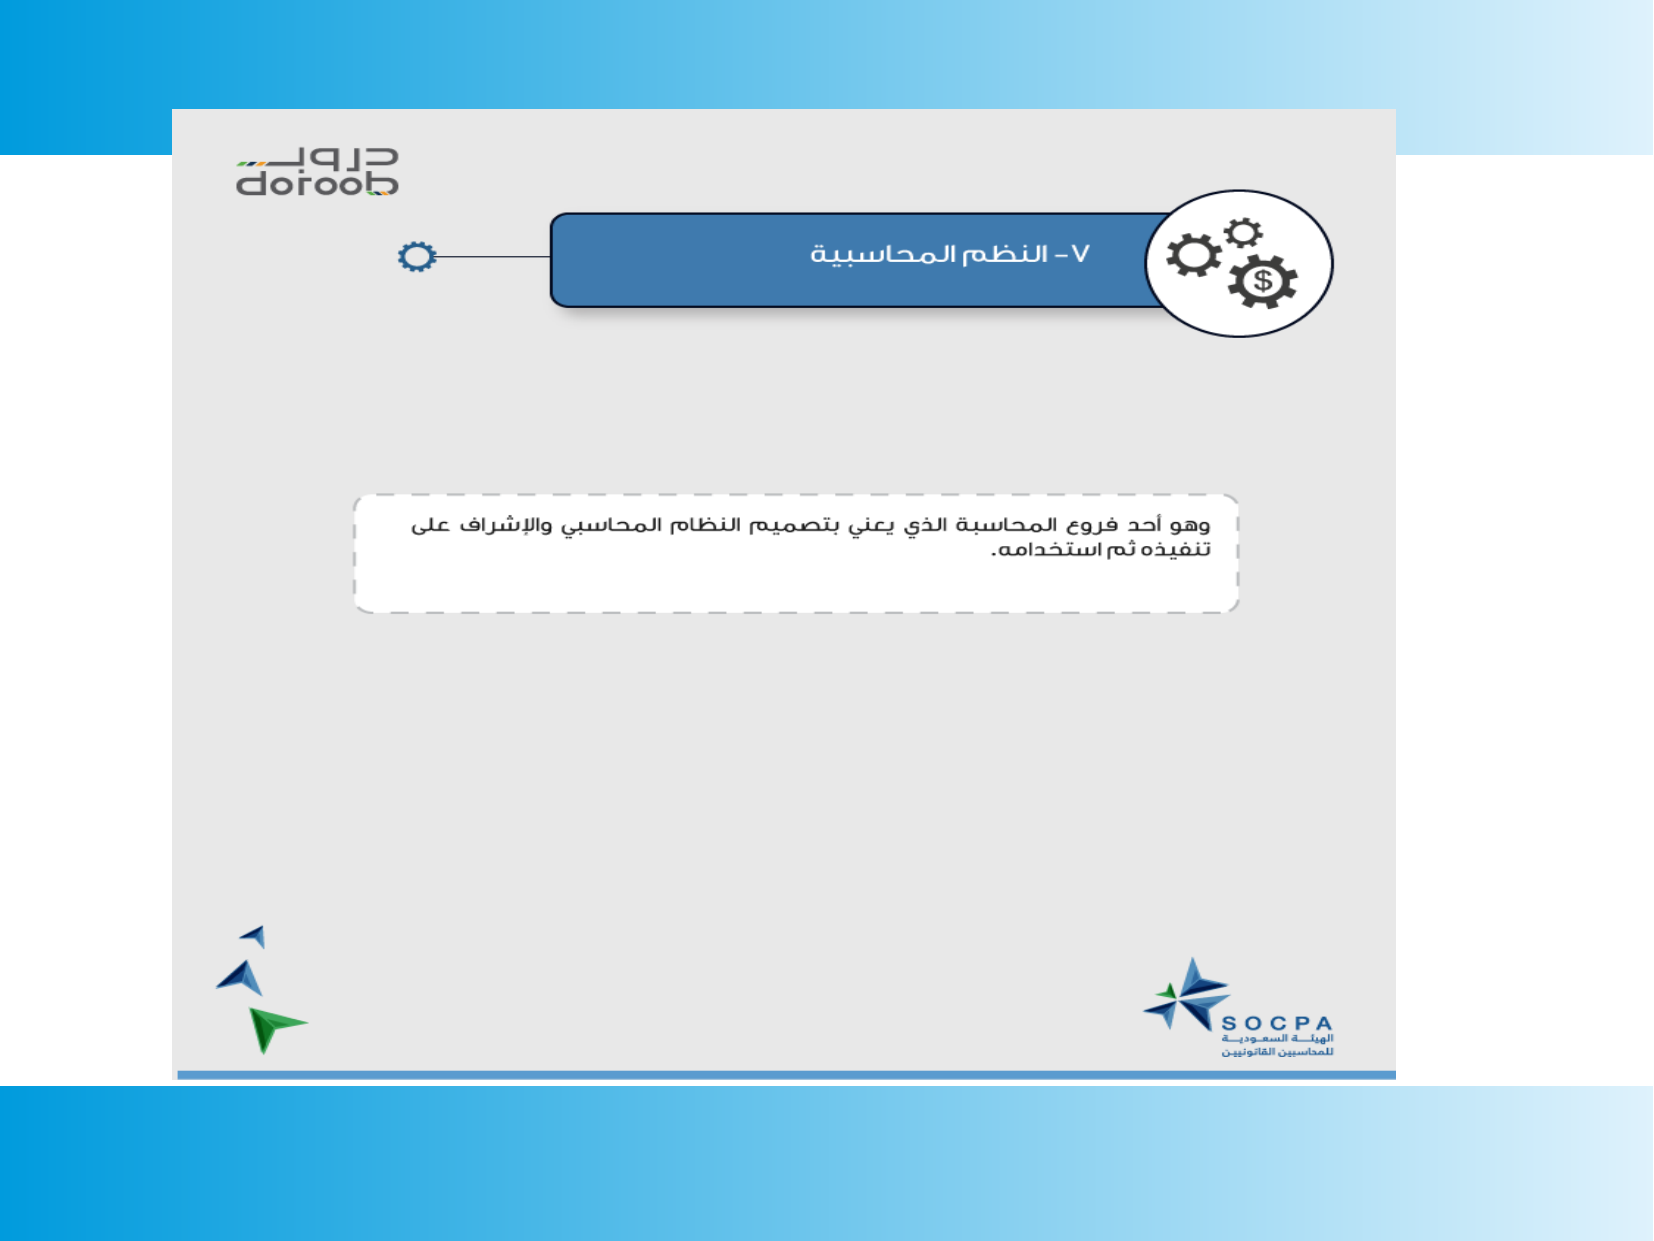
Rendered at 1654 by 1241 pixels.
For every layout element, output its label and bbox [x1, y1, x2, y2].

picture [172, 109, 1396, 1081]
